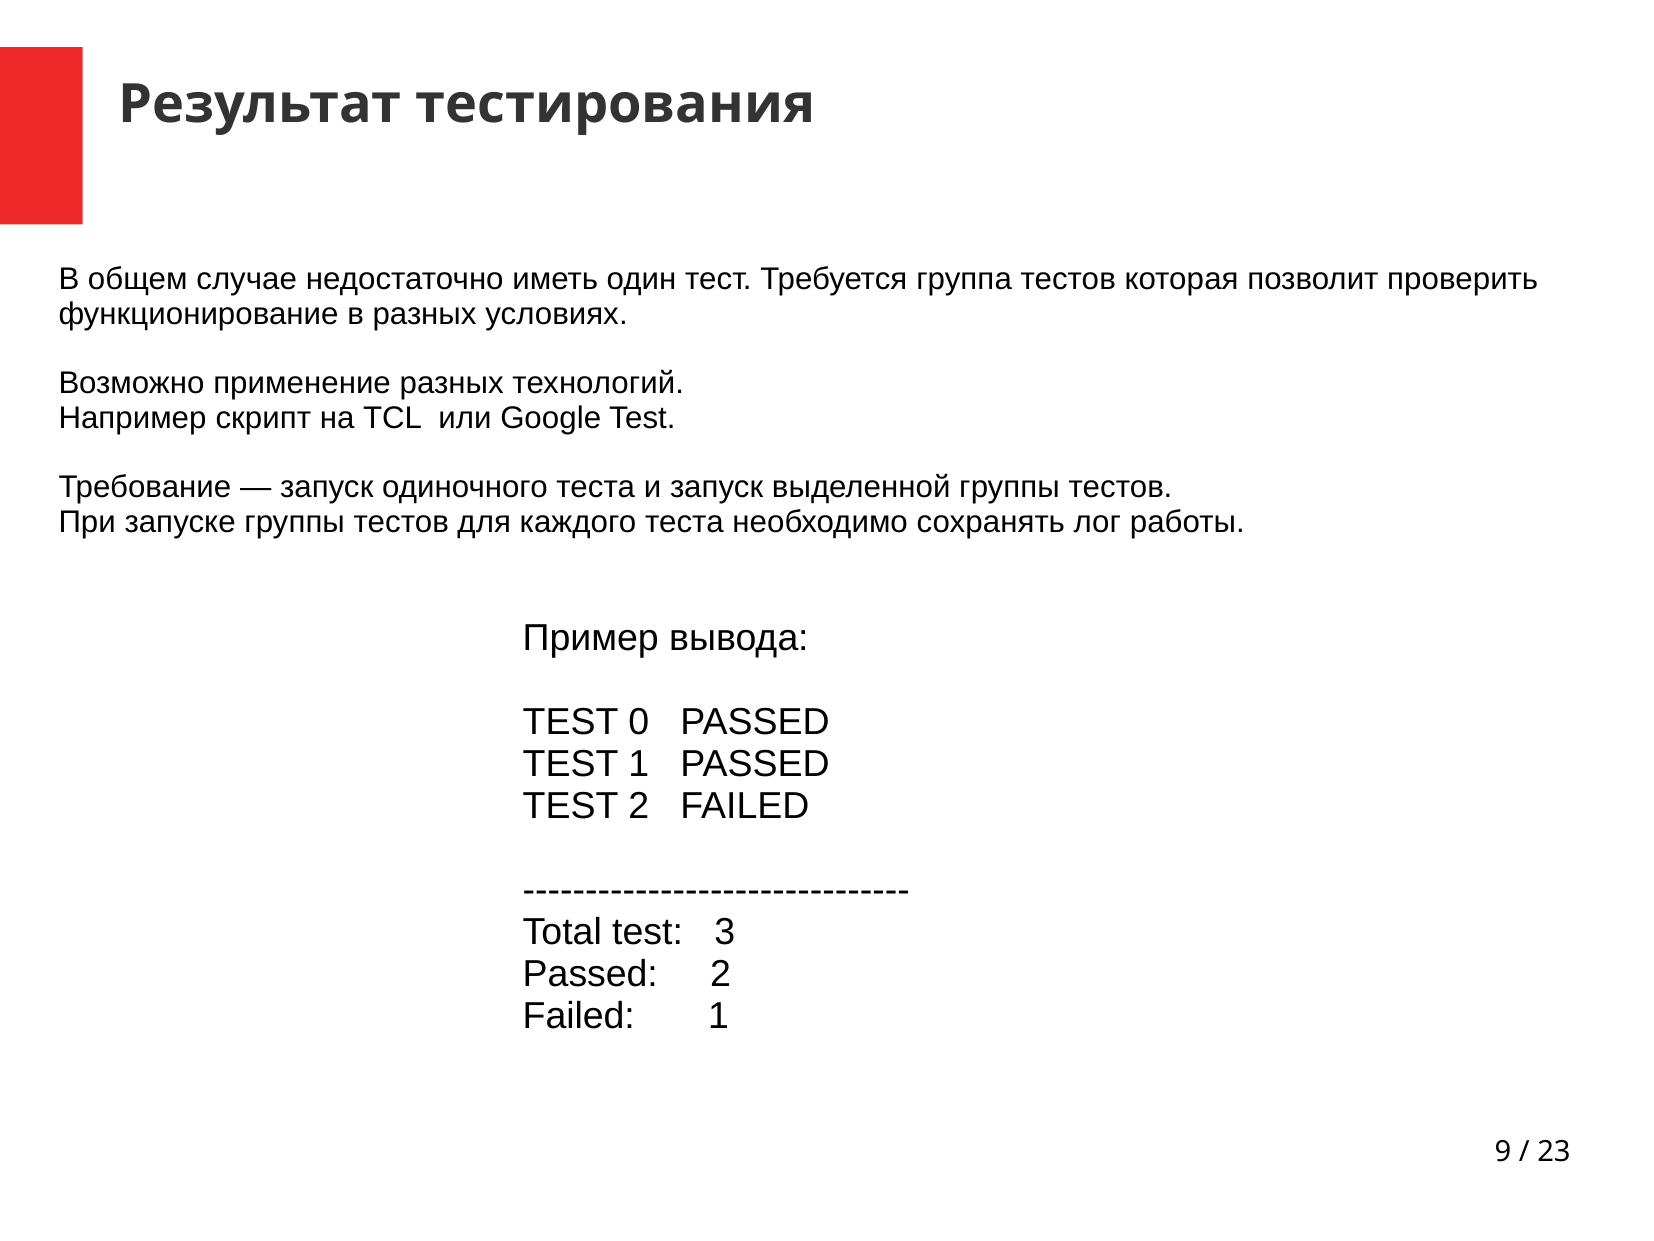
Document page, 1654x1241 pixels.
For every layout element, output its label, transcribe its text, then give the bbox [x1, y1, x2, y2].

text_box Пример вывода: TEST 0 PASSED TEST 1 PASSED TEST 2 FAILED ------------------------------- Total test: 3 Passed: 2 Failed: 1 [507, 609, 1241, 1123]
title Результат тестирования [118, 49, 1571, 154]
text_box В общем случае недостаточно иметь один тест. Требуется группа тестов которая позволит проверить функционирование в разных условиях. Возможно применение разных технологий. Например скрипт на TCL или Google Test. Требование — запуск одиночного теста и запуск выделенной группы тестов. При запуске группы тестов для каждого теста необходимо сохранять лог работы. [43, 253, 1607, 617]
